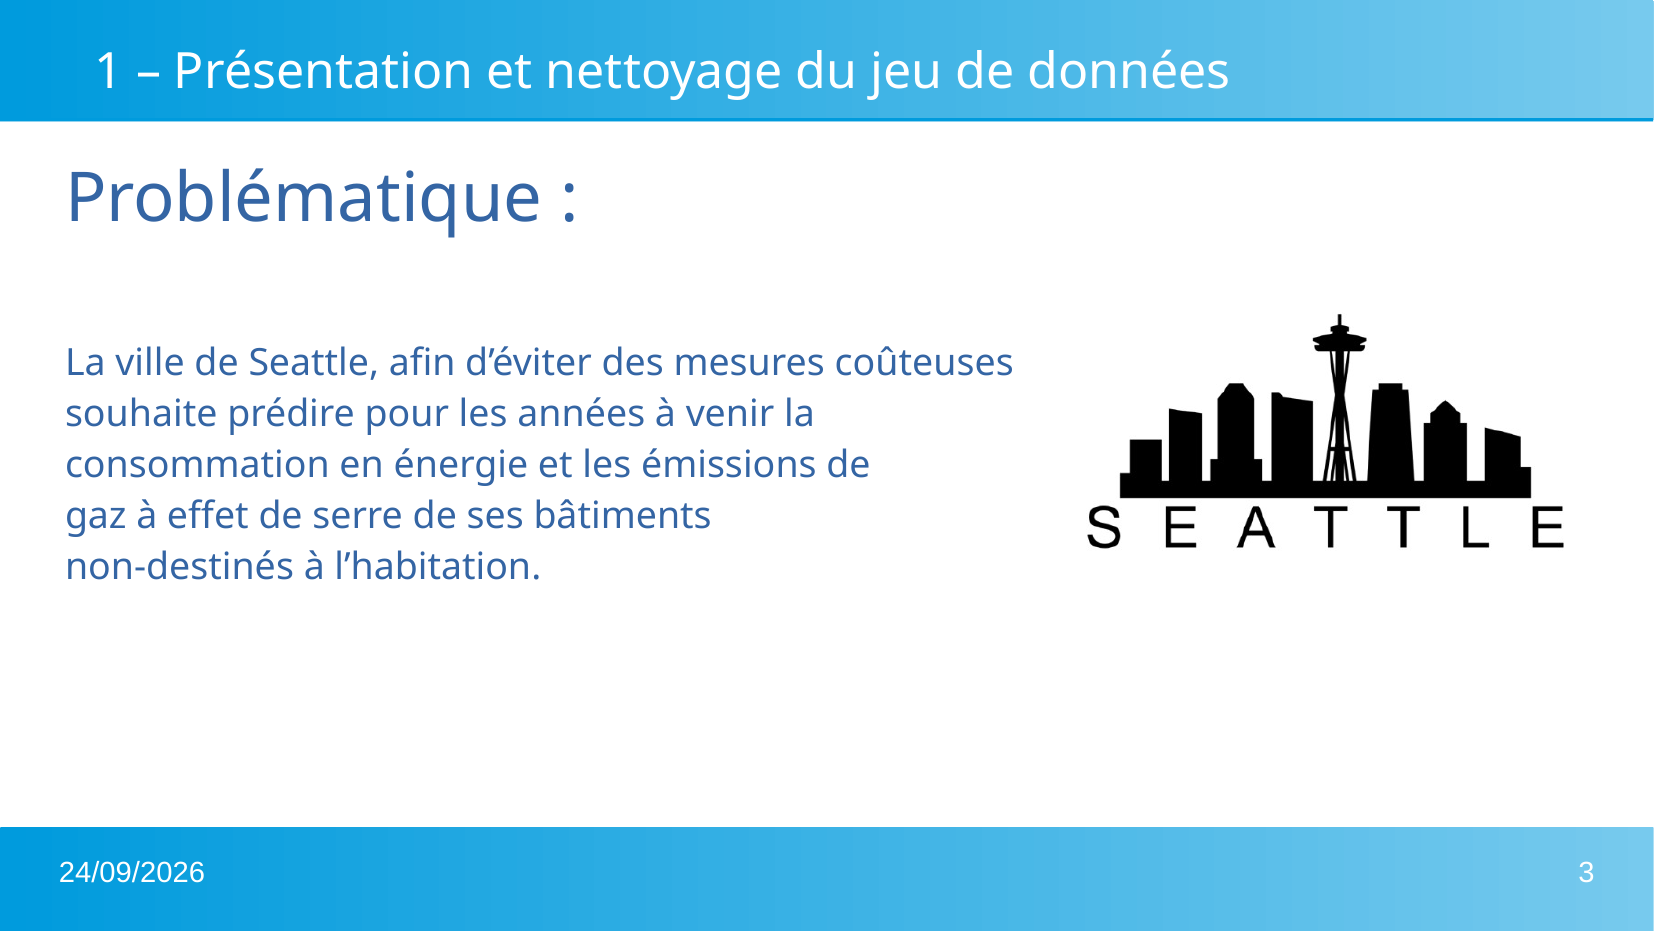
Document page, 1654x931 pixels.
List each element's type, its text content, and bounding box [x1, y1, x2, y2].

picture [1013, 152, 1638, 777]
title Problématique : La ville de Seattle, afin d’éviter des mesures coûteuses, souhaite prédire pour les années à venir la consommation en énergie et les émissions de gaz à effet de serre de ses bâtiments non-destinés à l’habitation. [29, 147, 1045, 798]
title 1 – Présentation et nettoyage du jeu de données [59, 29, 1595, 108]
